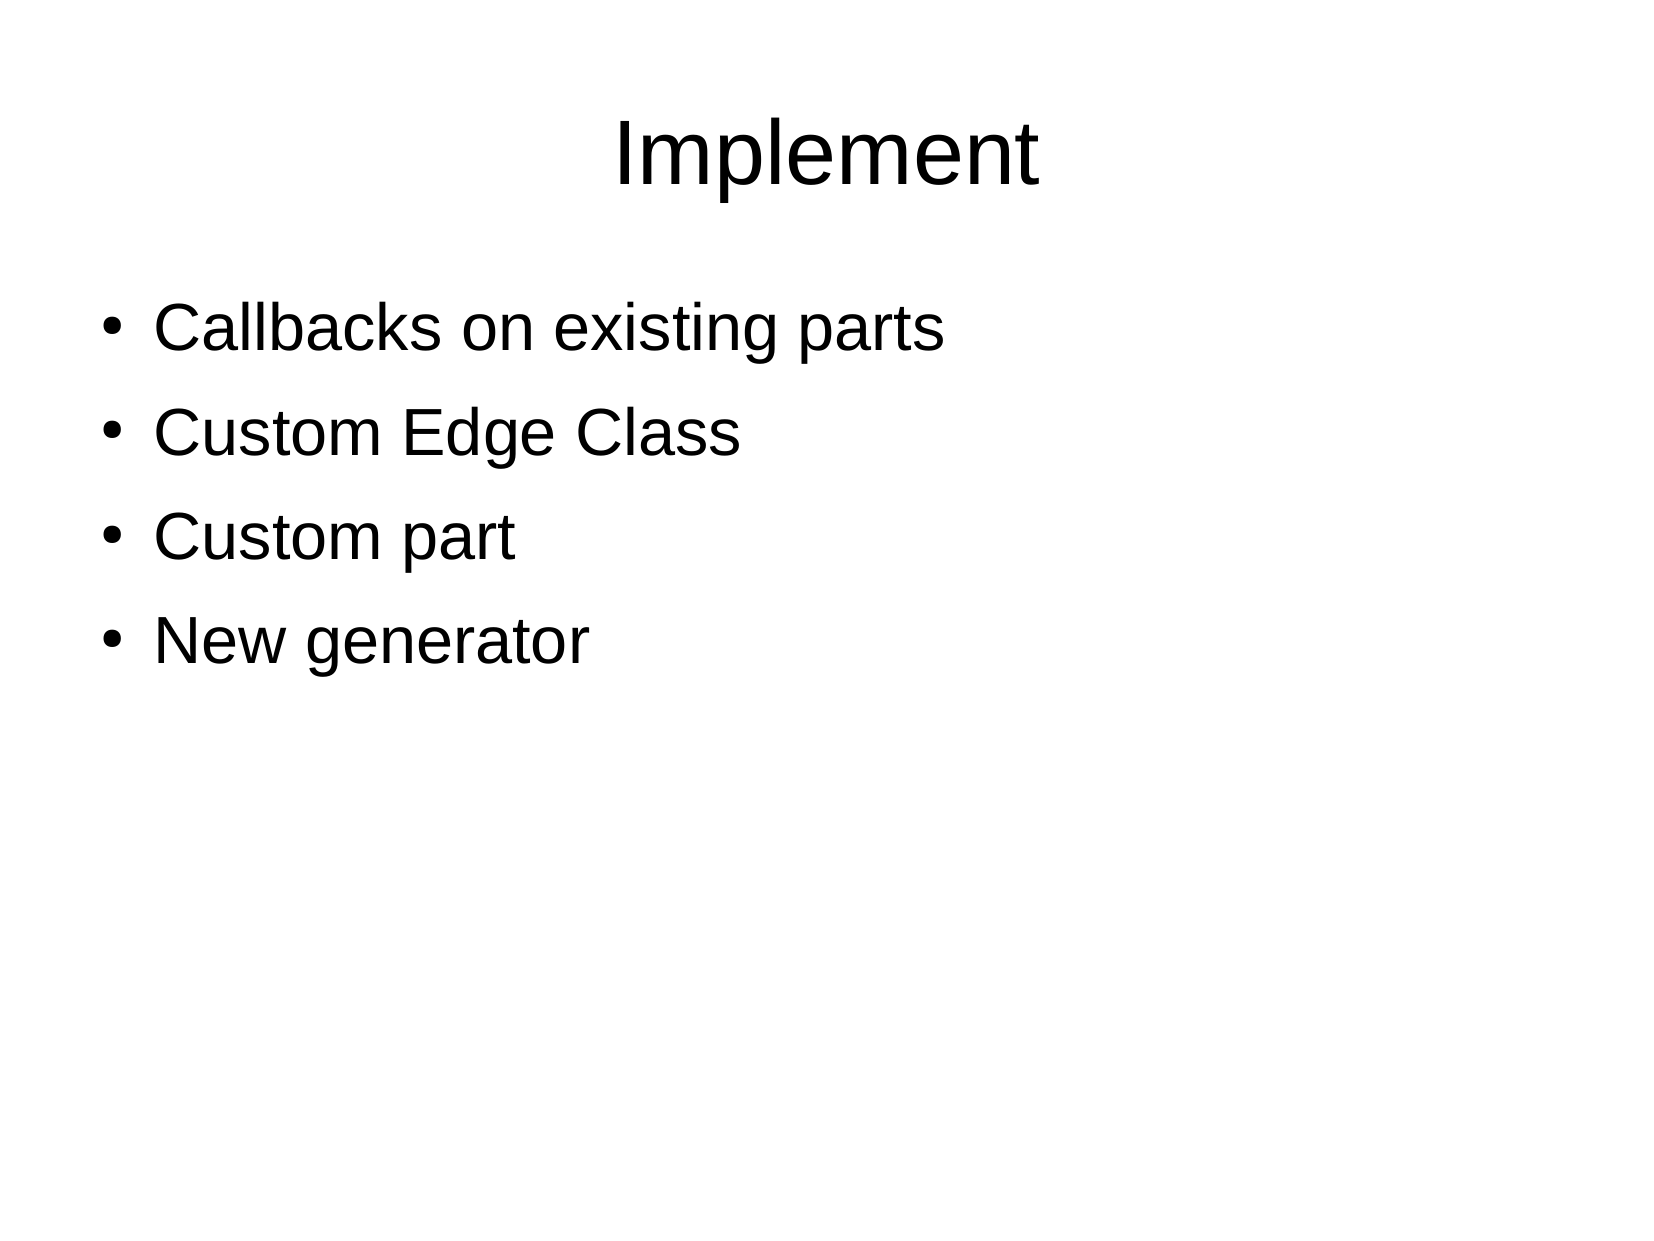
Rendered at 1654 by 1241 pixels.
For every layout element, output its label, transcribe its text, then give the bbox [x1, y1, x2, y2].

title Implement [82, 49, 1571, 257]
list Callbacks on existing parts Custom Edge Class Custom part New generator [82, 290, 1571, 1010]
